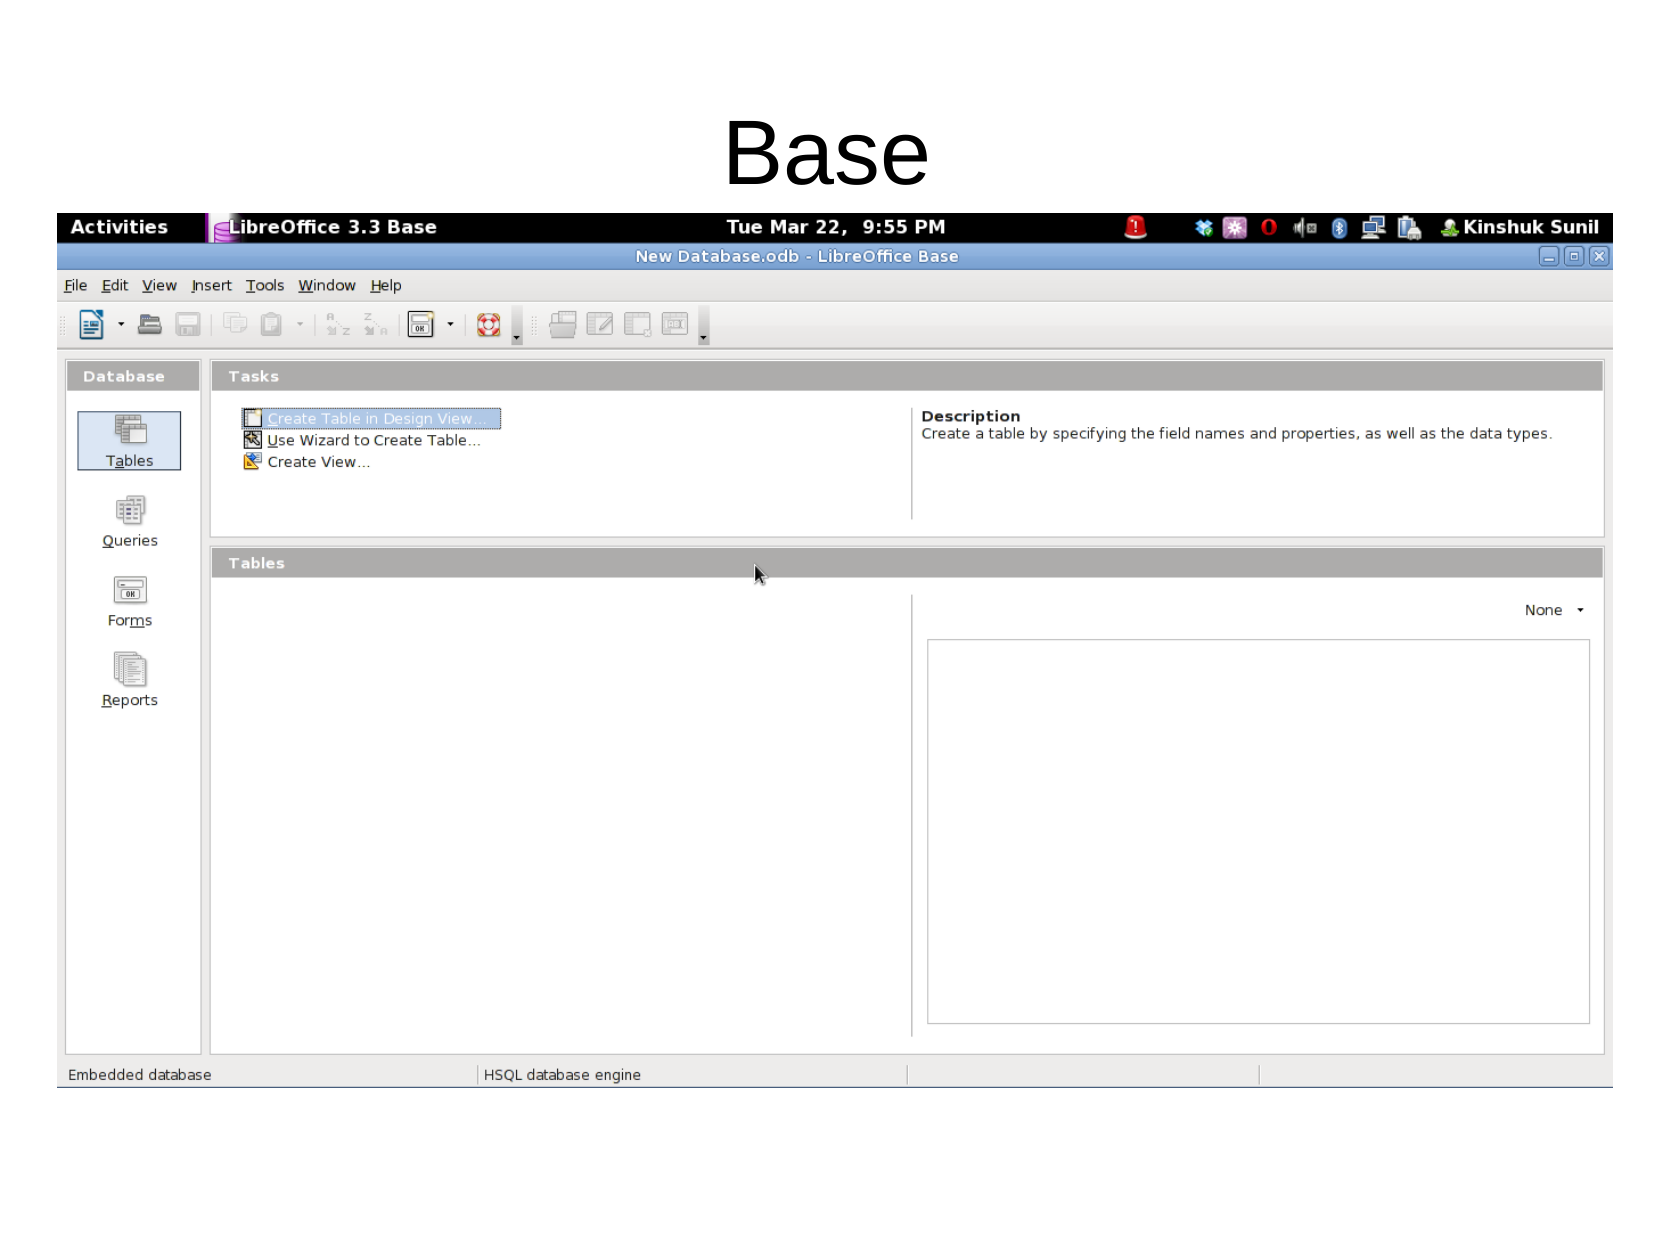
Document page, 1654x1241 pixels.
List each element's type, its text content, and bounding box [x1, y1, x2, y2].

title Base [82, 49, 1571, 213]
picture [57, 213, 1613, 1088]
